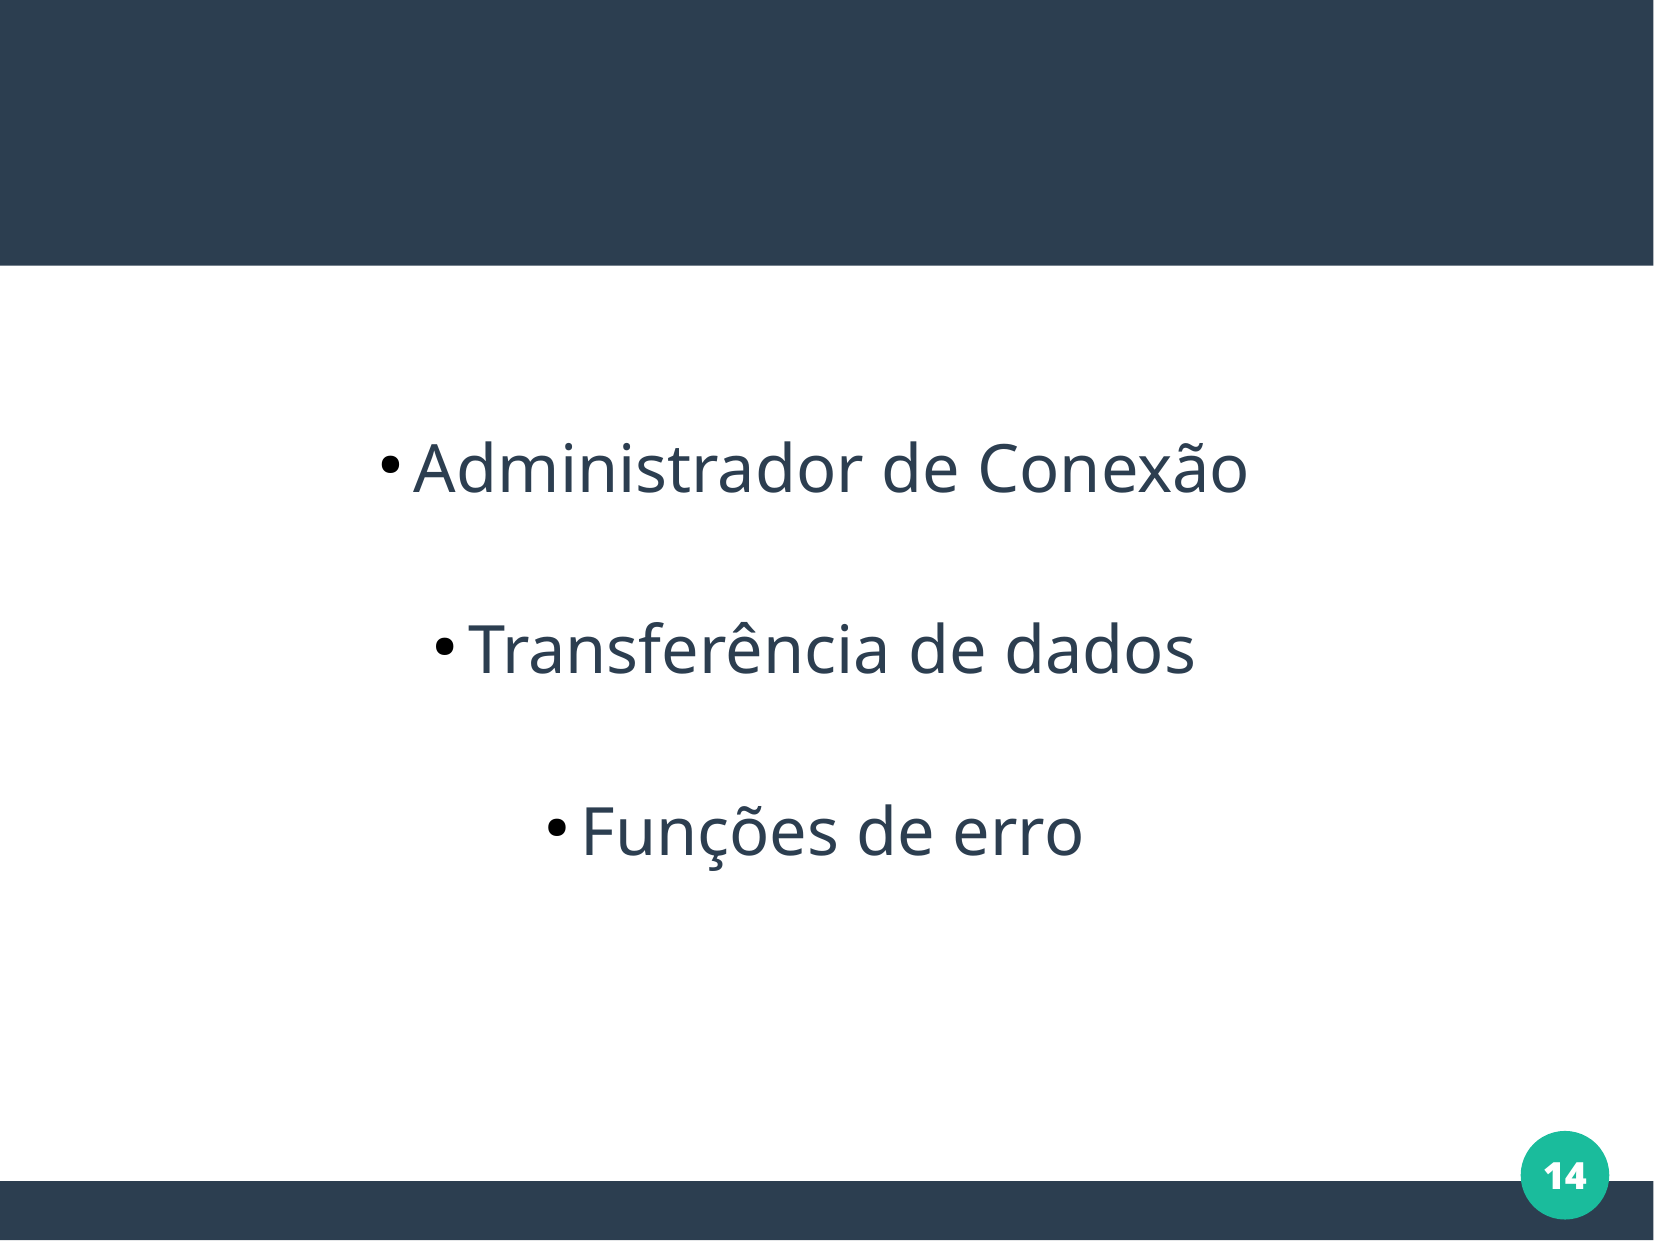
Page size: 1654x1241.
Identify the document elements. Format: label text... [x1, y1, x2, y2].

subtitle Administrador de Conexão Transferência de dados Funções de erro [47, 283, 1583, 1013]
